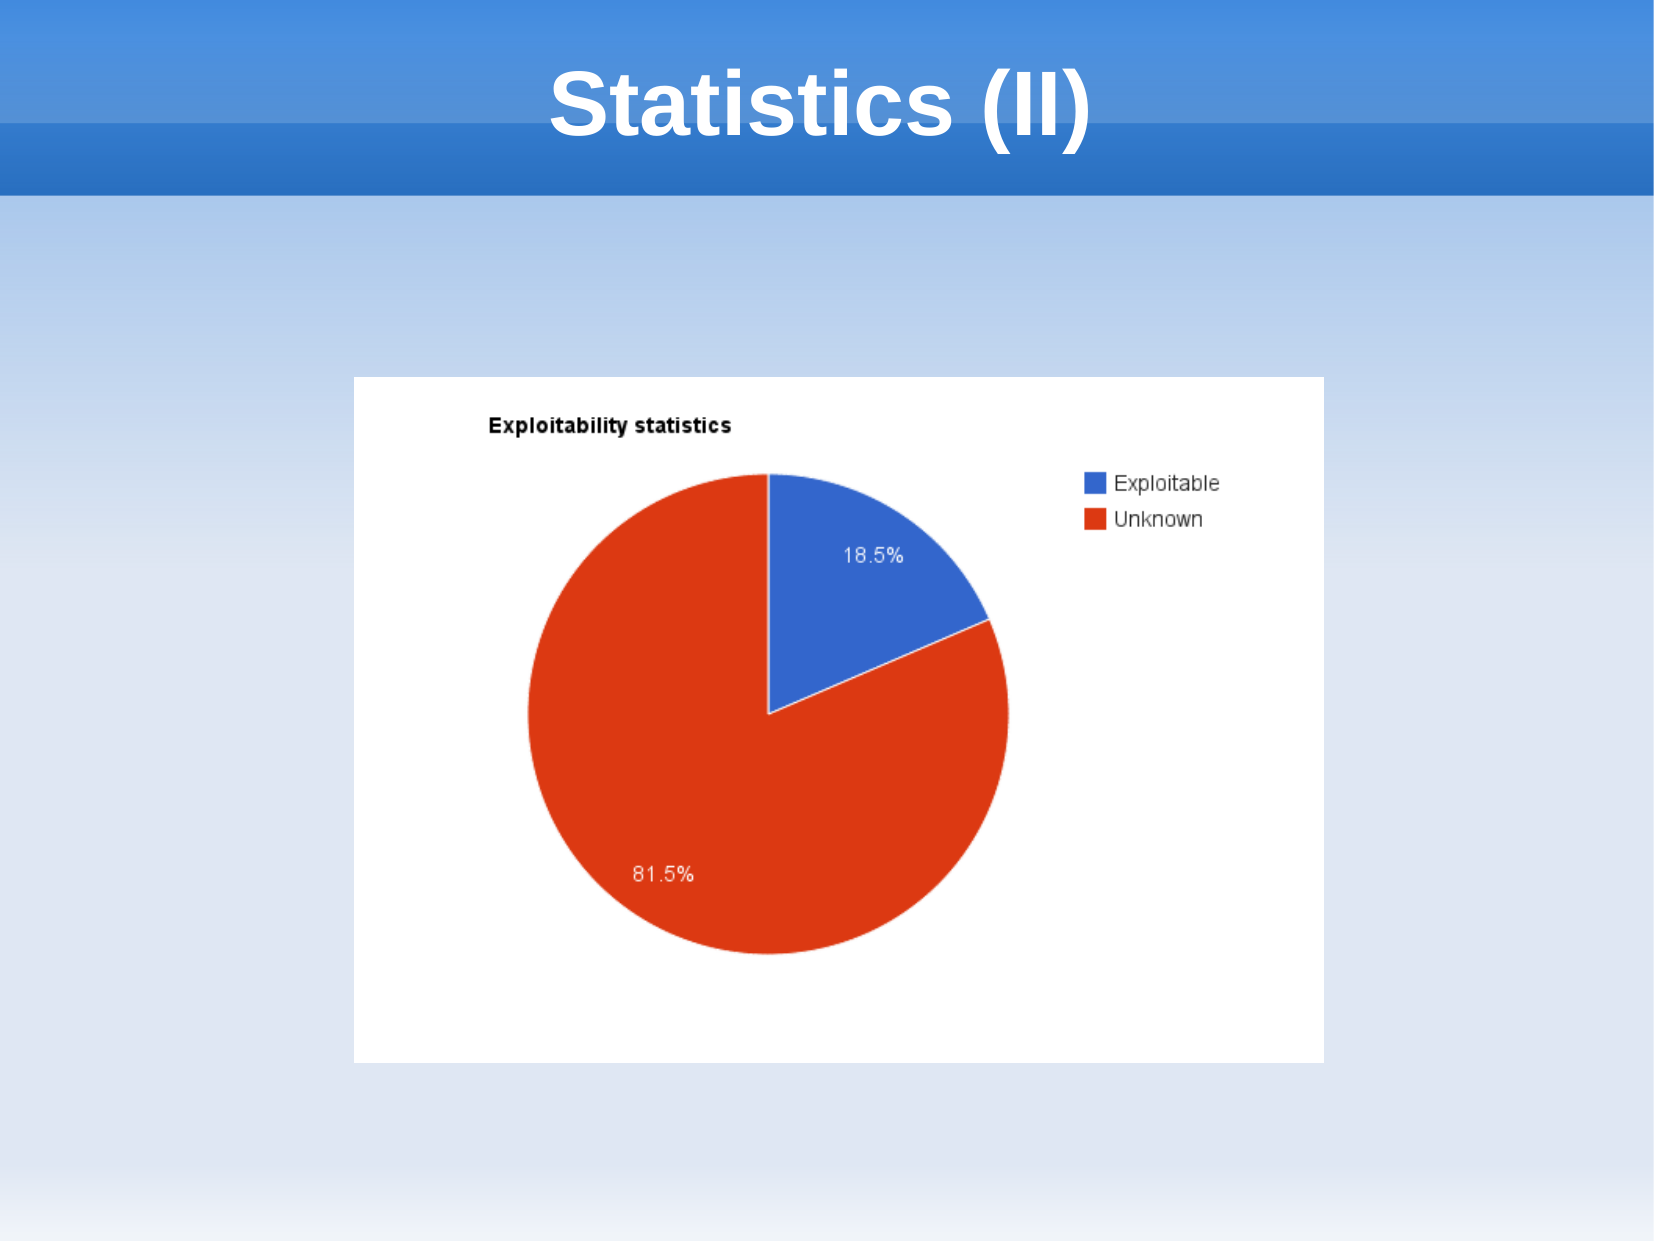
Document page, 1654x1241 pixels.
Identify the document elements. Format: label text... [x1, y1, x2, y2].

title Statistics (II) [76, 0, 1565, 208]
picture [0, 0, 1654, 1241]
